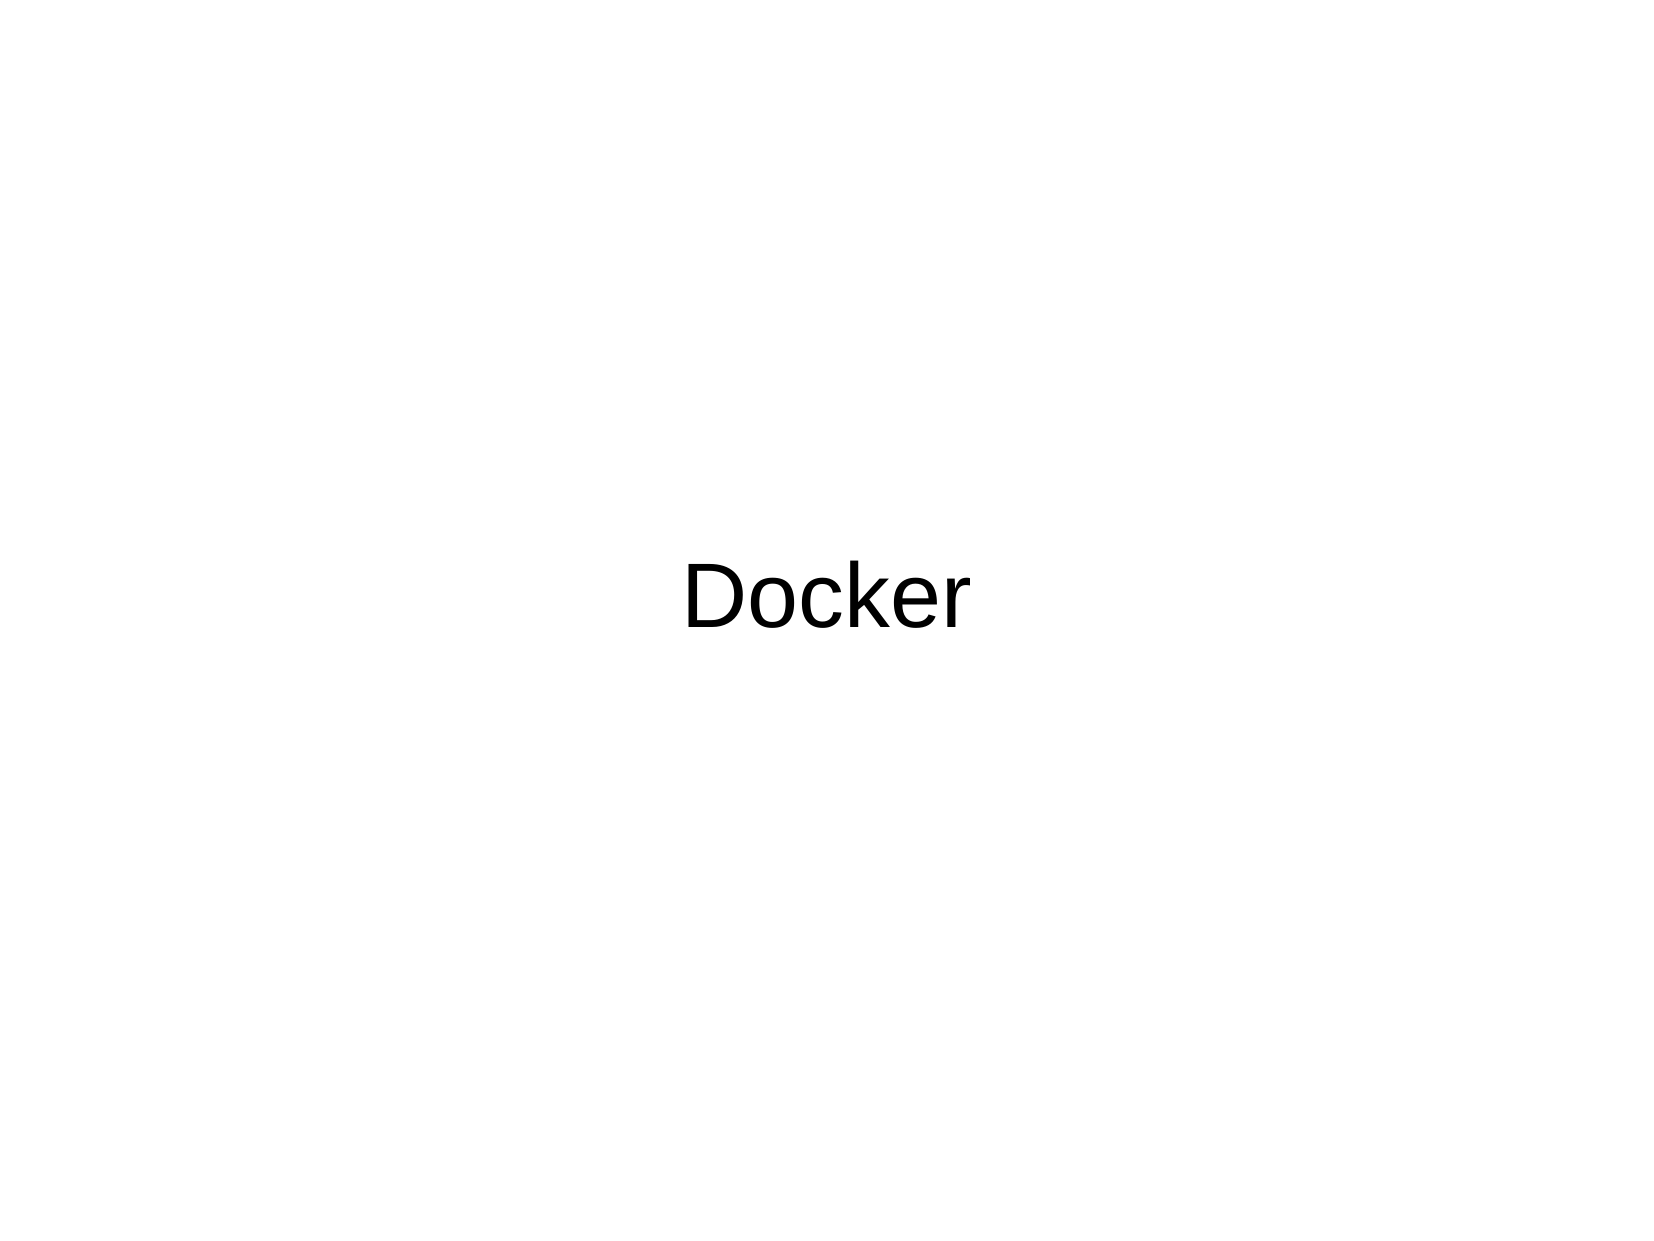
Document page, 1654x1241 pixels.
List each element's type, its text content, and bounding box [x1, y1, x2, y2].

title Docker [82, 492, 1571, 700]
